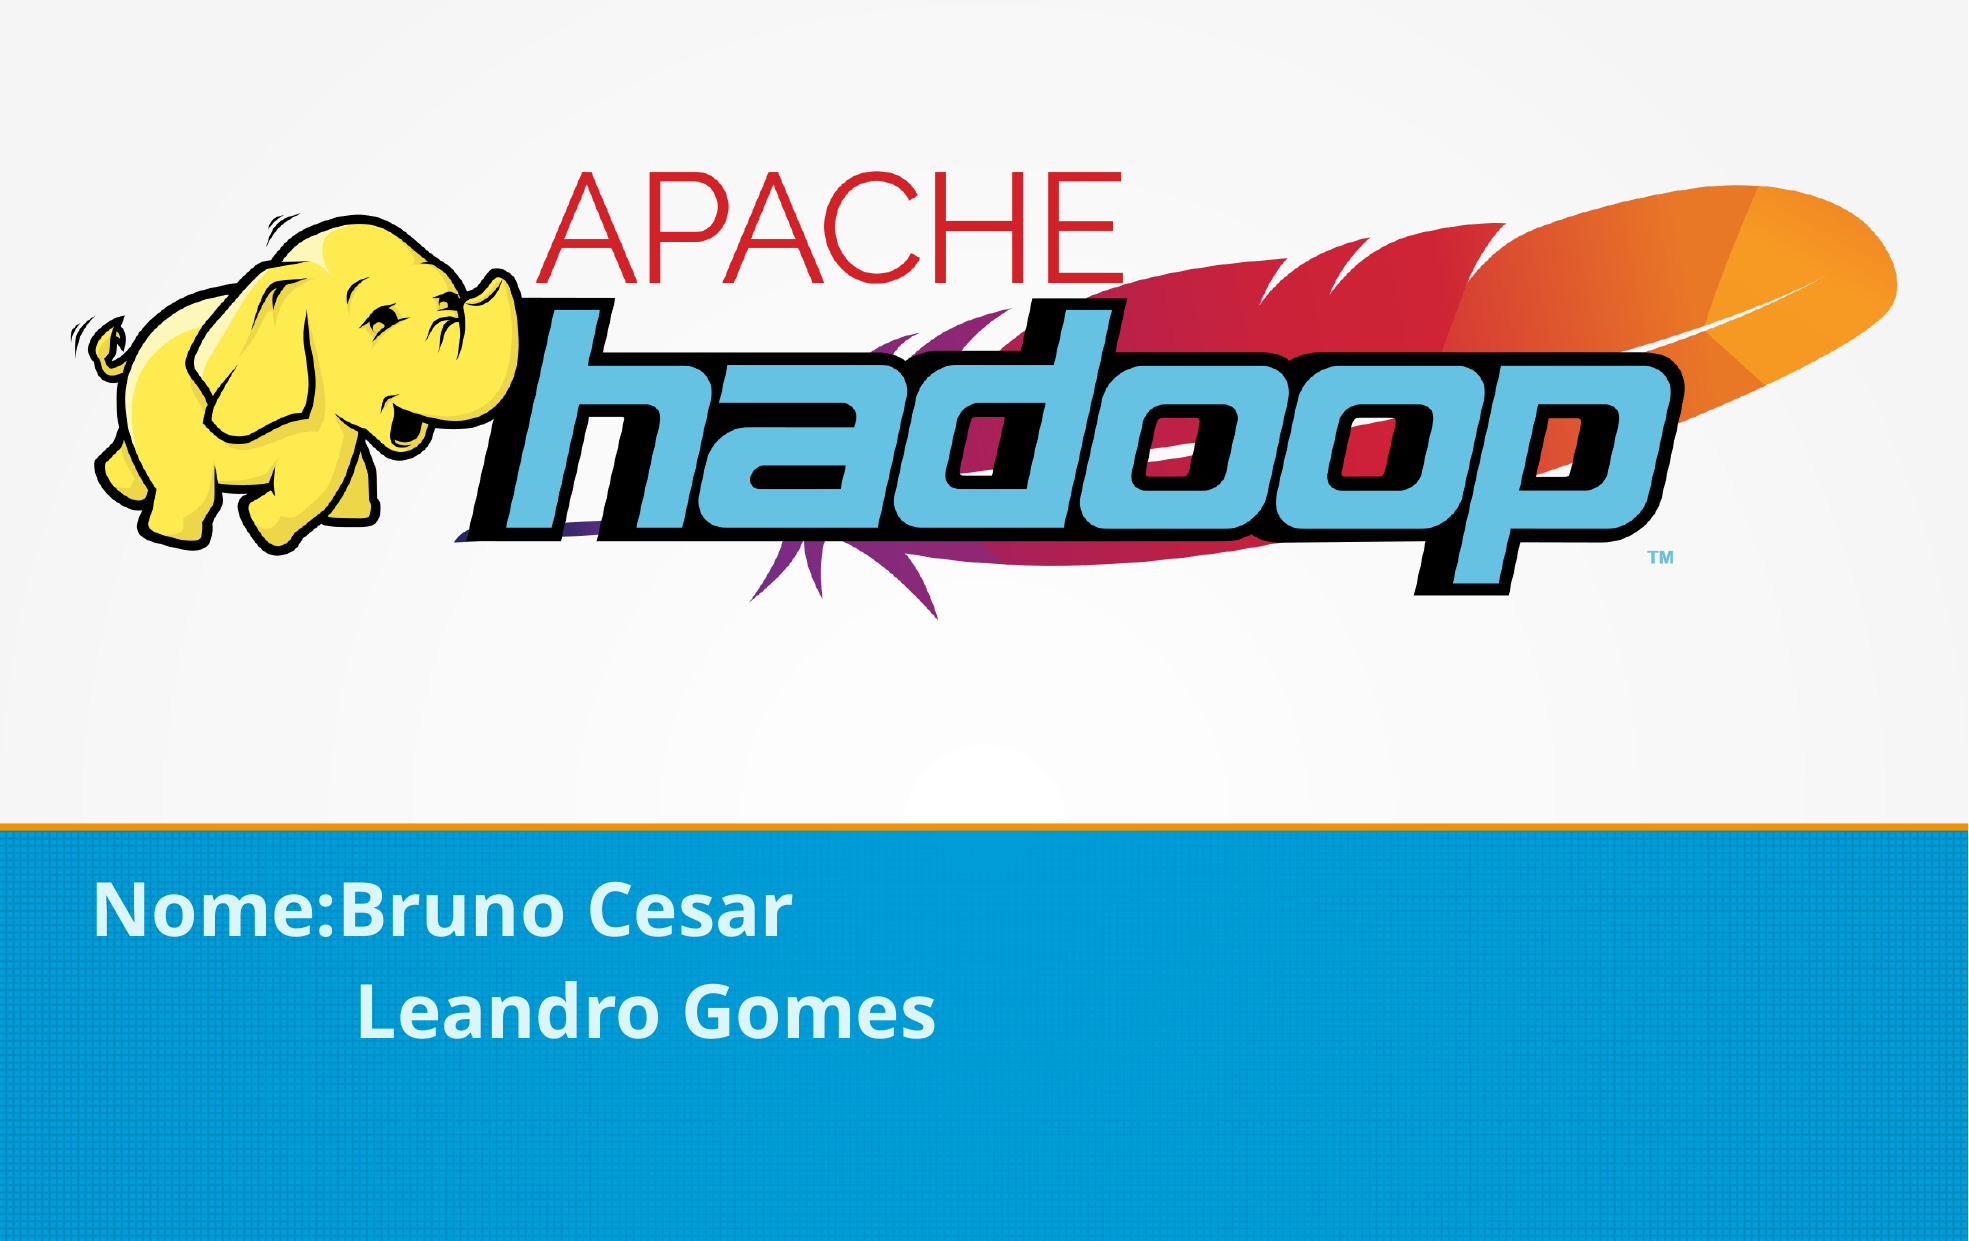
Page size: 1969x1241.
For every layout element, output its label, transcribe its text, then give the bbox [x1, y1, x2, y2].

picture [5, 94, 1969, 685]
subtitle Nome:Bruno Cesar Leandro Gomes [90, 855, 1861, 1111]
